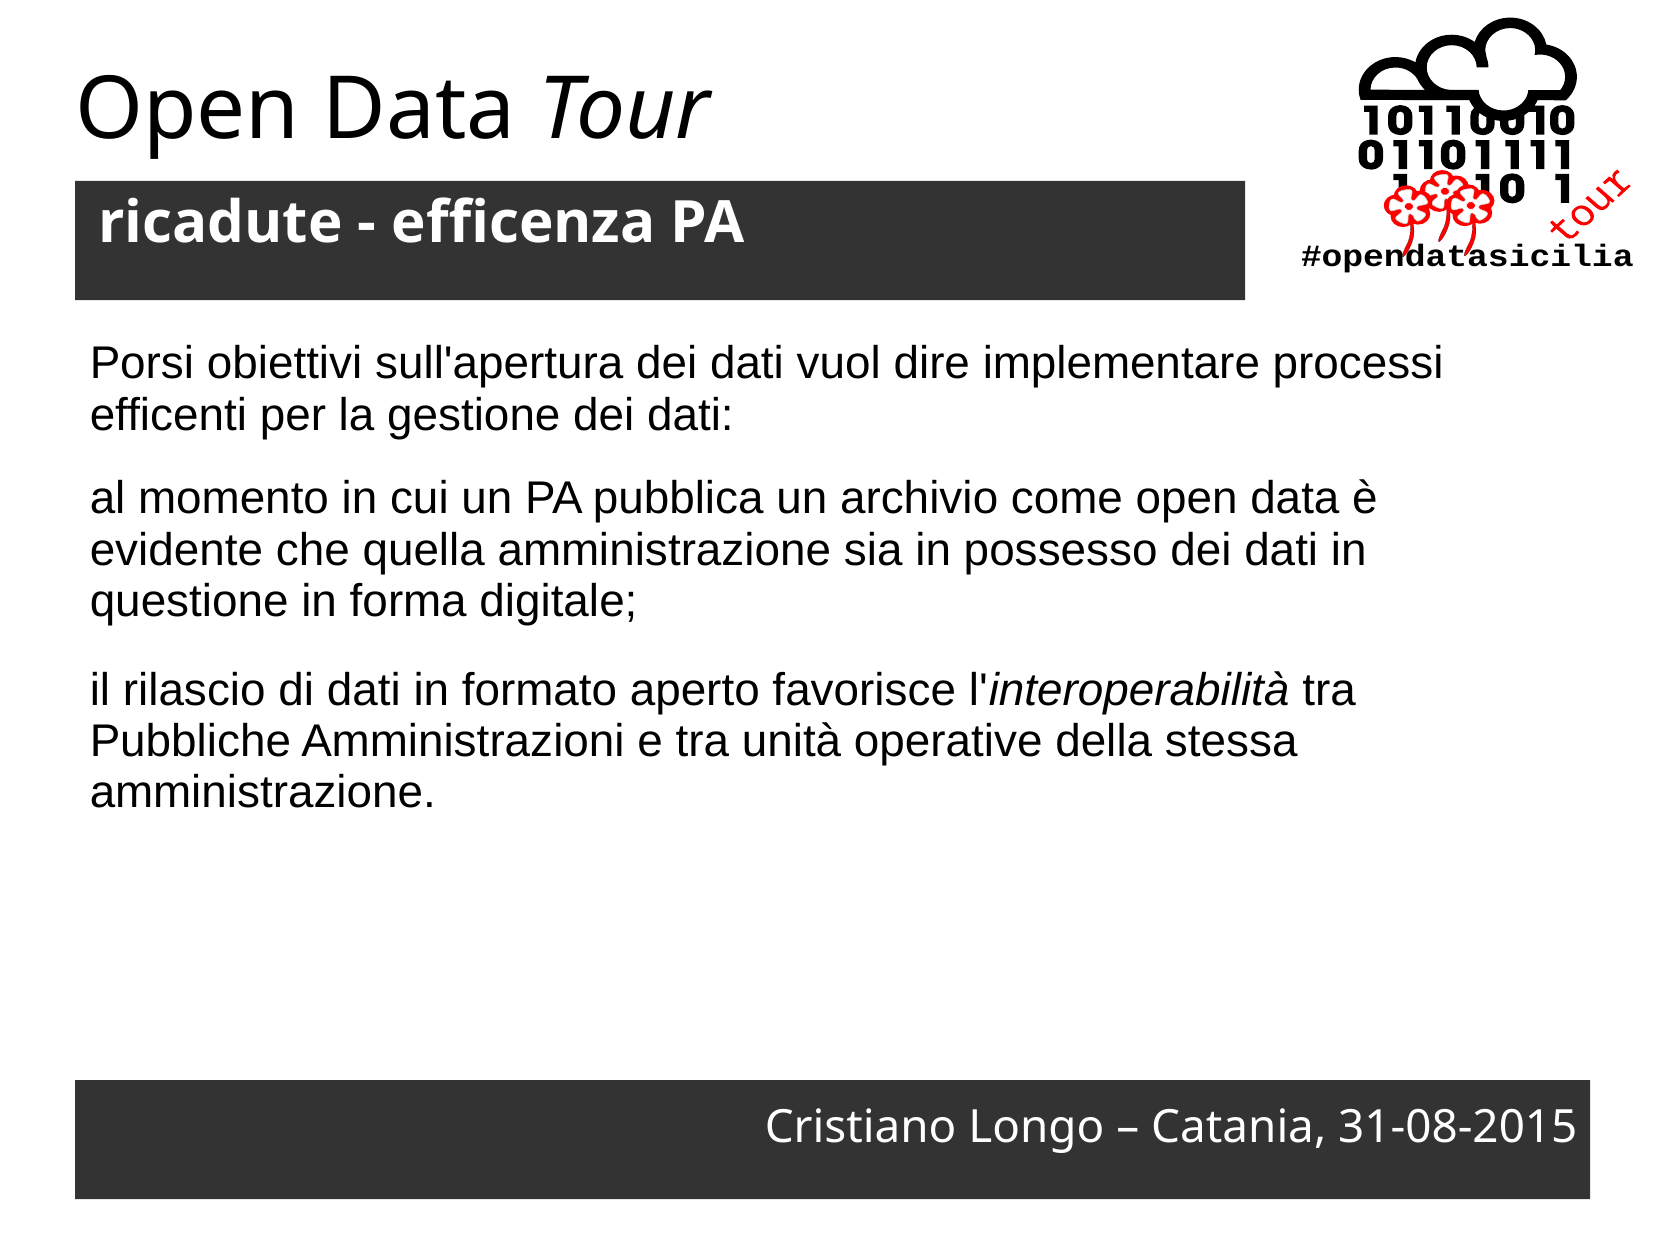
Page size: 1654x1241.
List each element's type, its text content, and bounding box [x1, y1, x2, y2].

text_box il rilascio di dati in formato aperto favorisce l'interoperabilità tra Pubbliche Amministrazioni e tra unità operative della stessa amministrazione. [75, 656, 1561, 826]
list Open Data Tour [75, 45, 1246, 165]
picture [1302, 17, 1633, 273]
text_box Porsi obiettivi sull'apertura dei dati vuol dire implementare processi efficenti per la gestione dei dati: [75, 330, 1591, 448]
list ricadute - efficenza PA [75, 180, 1246, 301]
text_box al momento in cui un PA pubblica un archivio come open data è evidente che quella amministrazione sia in possesso dei dati in questione in forma digitale; [75, 465, 1574, 692]
list Cristiano Longo – Catania, 31-08-2015 [75, 1080, 1591, 1200]
